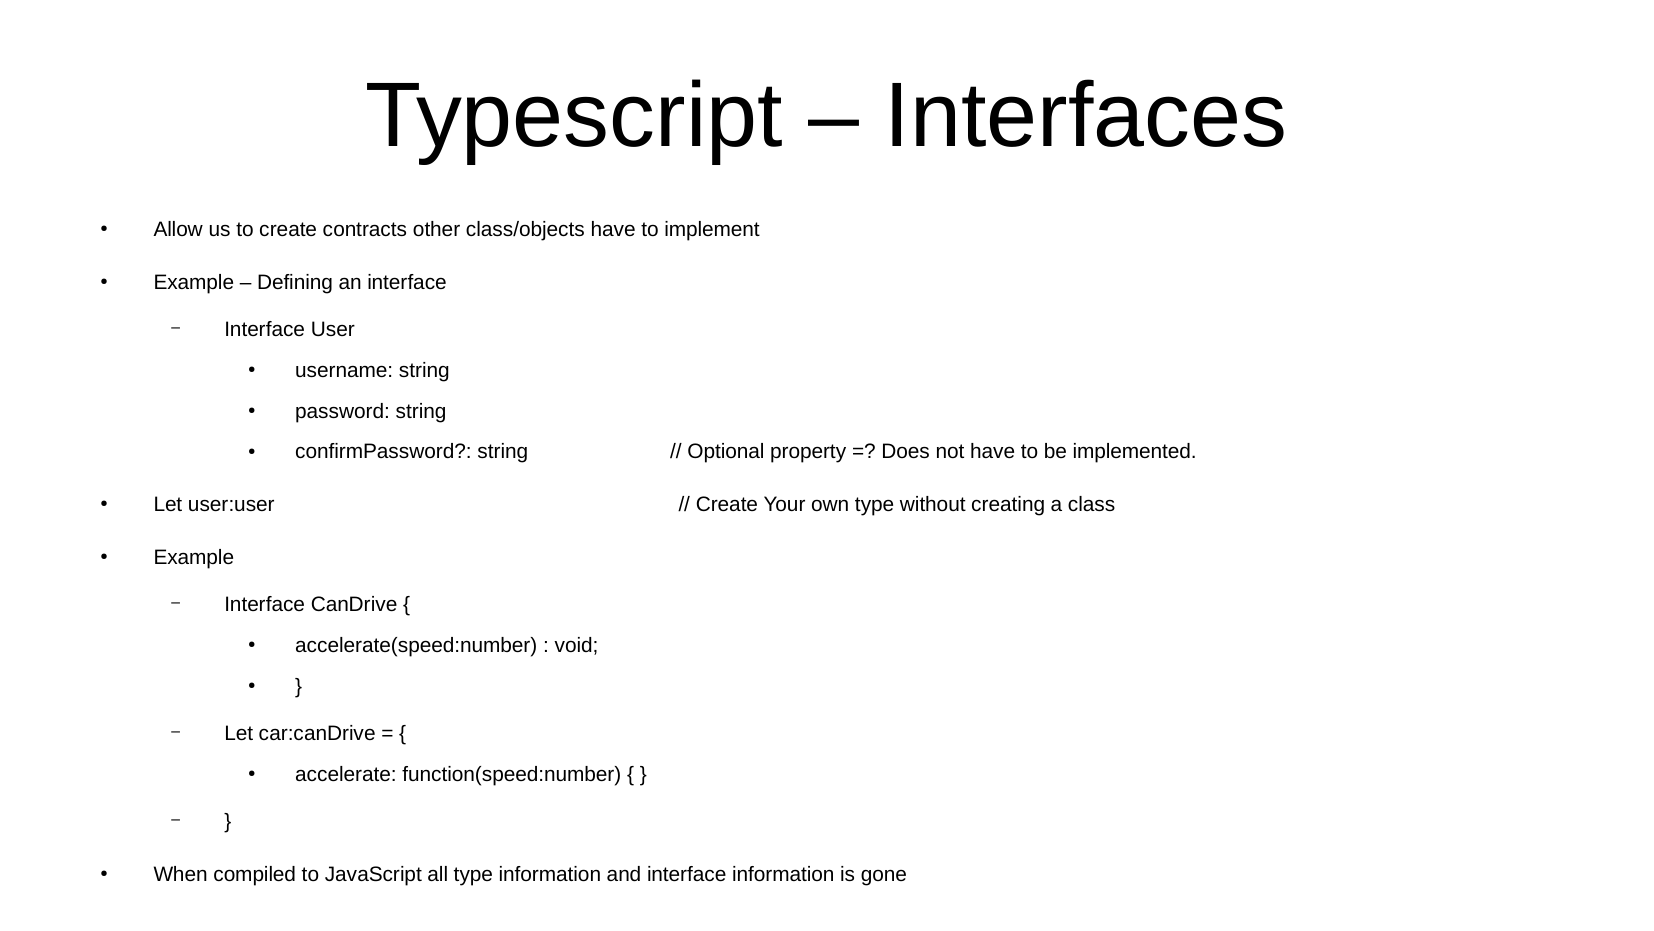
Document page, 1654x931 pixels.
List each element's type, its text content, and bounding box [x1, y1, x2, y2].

list Allow us to create contracts other class/objects have to implement Example – Defining an interface Interface User username: string password: string confirmPassword?: string // Optional property =? Does not have to be implemented. Let user:user // Create Your own type without creating a class Example Interface CanDrive { accelerate(speed:number) : void; } Let car:canDrive = { accelerate: function(speed:number) { } } When compiled to JavaScript all type information and interface information is gone [82, 217, 1561, 916]
title Typescript – Interfaces [82, 37, 1571, 193]
